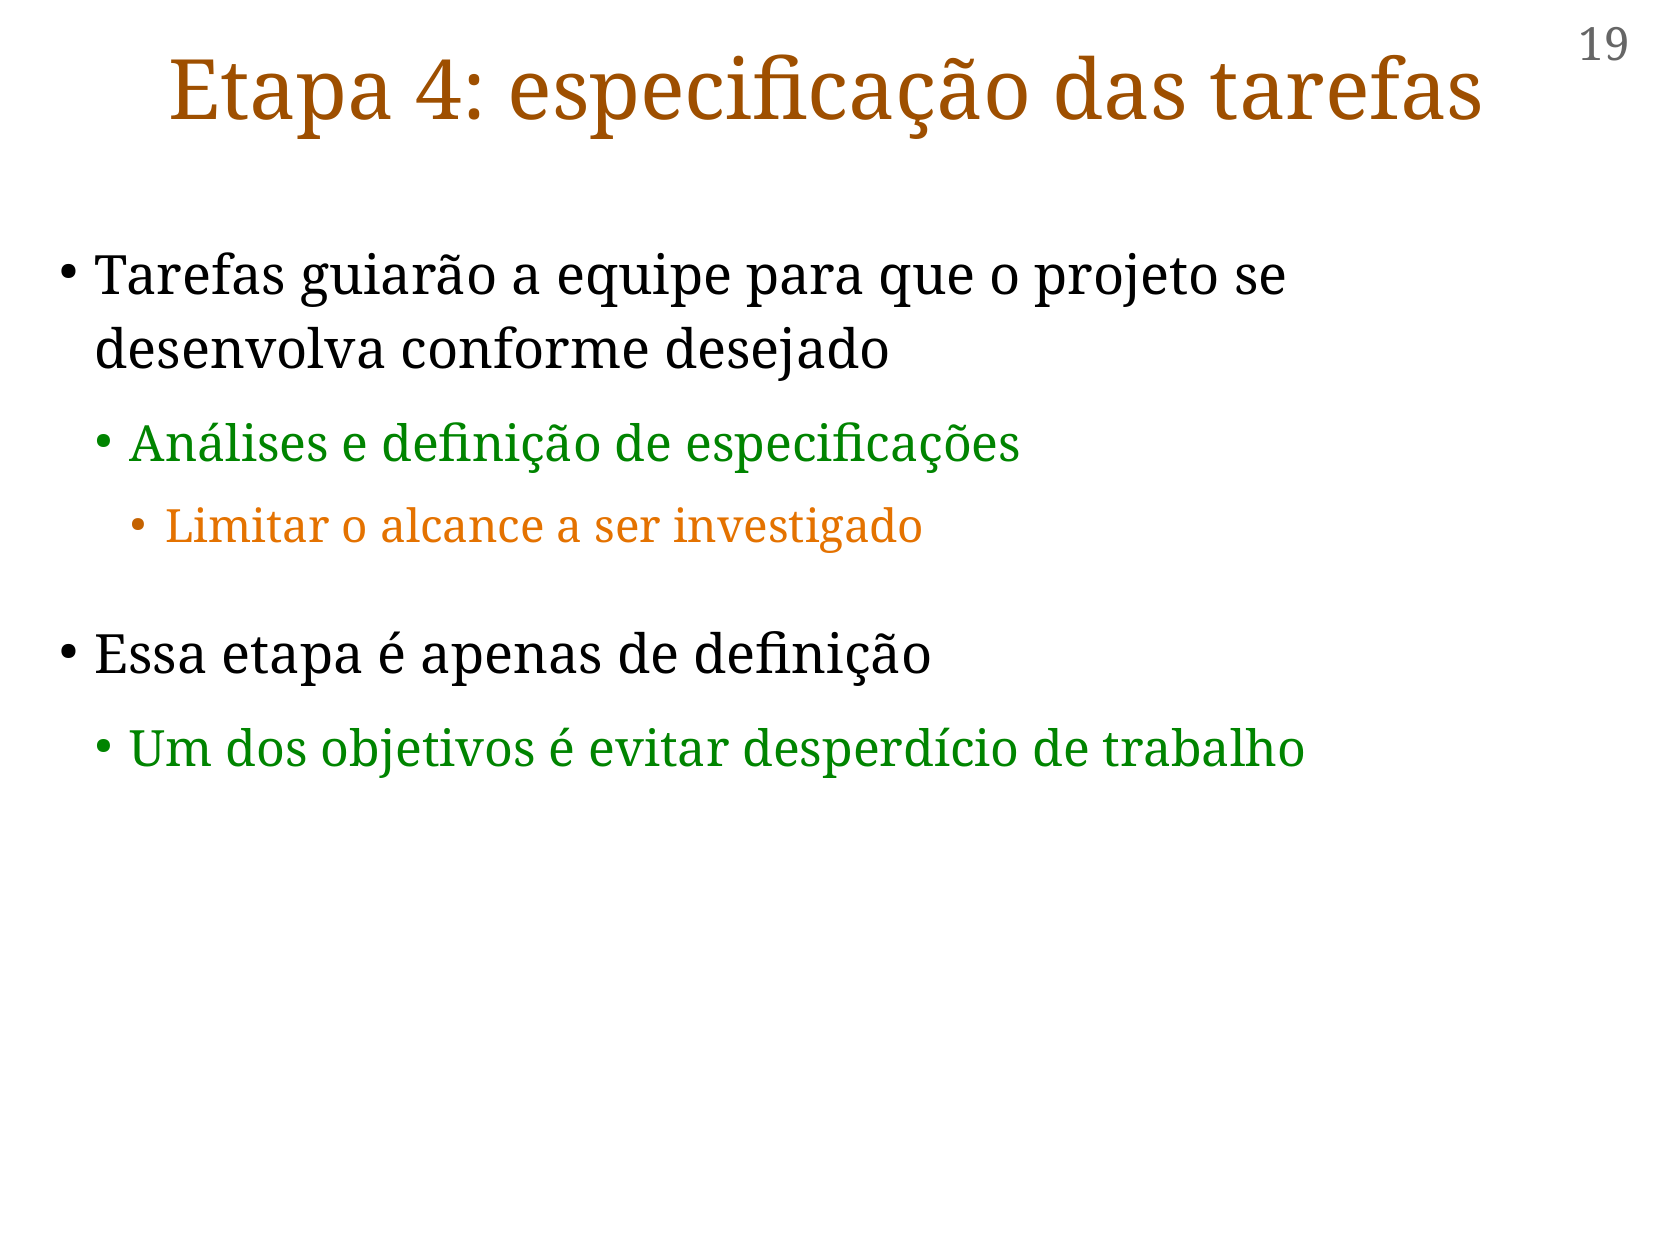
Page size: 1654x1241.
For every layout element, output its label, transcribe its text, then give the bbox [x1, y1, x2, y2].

list Tarefas guiarão a equipe para que o projeto se desenvolva conforme desejado Análises e definição de especificações Limitar o alcance a ser investigado Essa etapa é apenas de definição Um dos objetivos é evitar desperdício de trabalho [59, 236, 1595, 1211]
title Etapa 4: especificação das tarefas [59, 29, 1595, 148]
